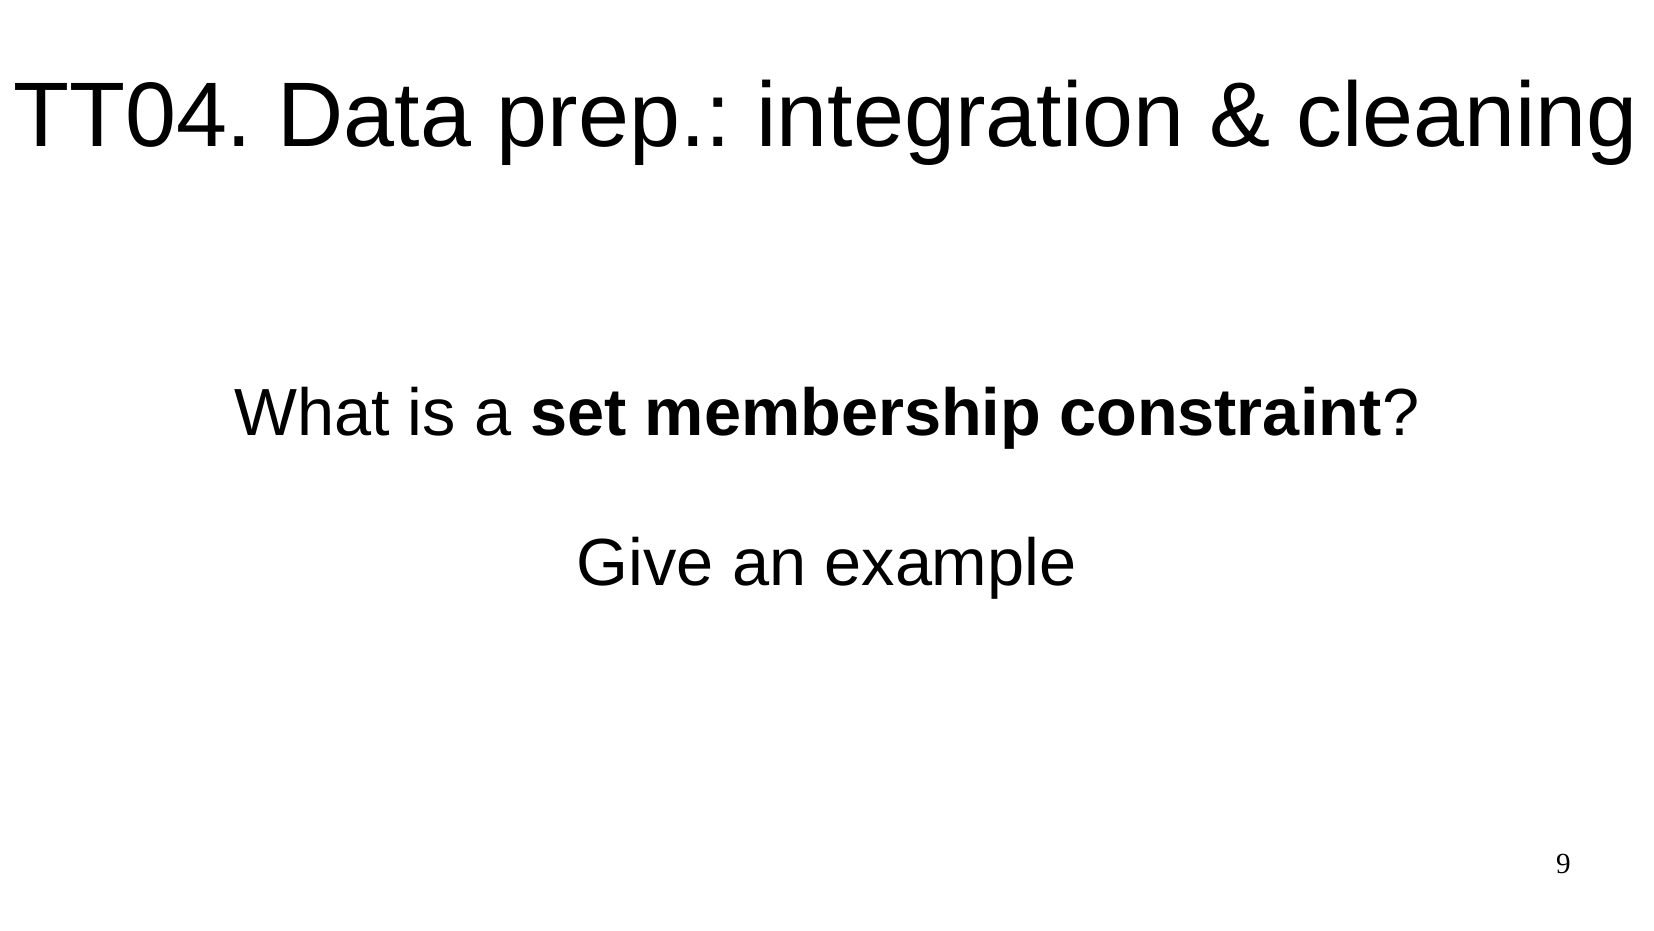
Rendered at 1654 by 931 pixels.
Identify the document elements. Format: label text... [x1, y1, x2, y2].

subtitle What is a set membership constraint? Give an example [82, 217, 1571, 758]
title TT04. Data prep.: integration & cleaning [0, 12, 1654, 218]
